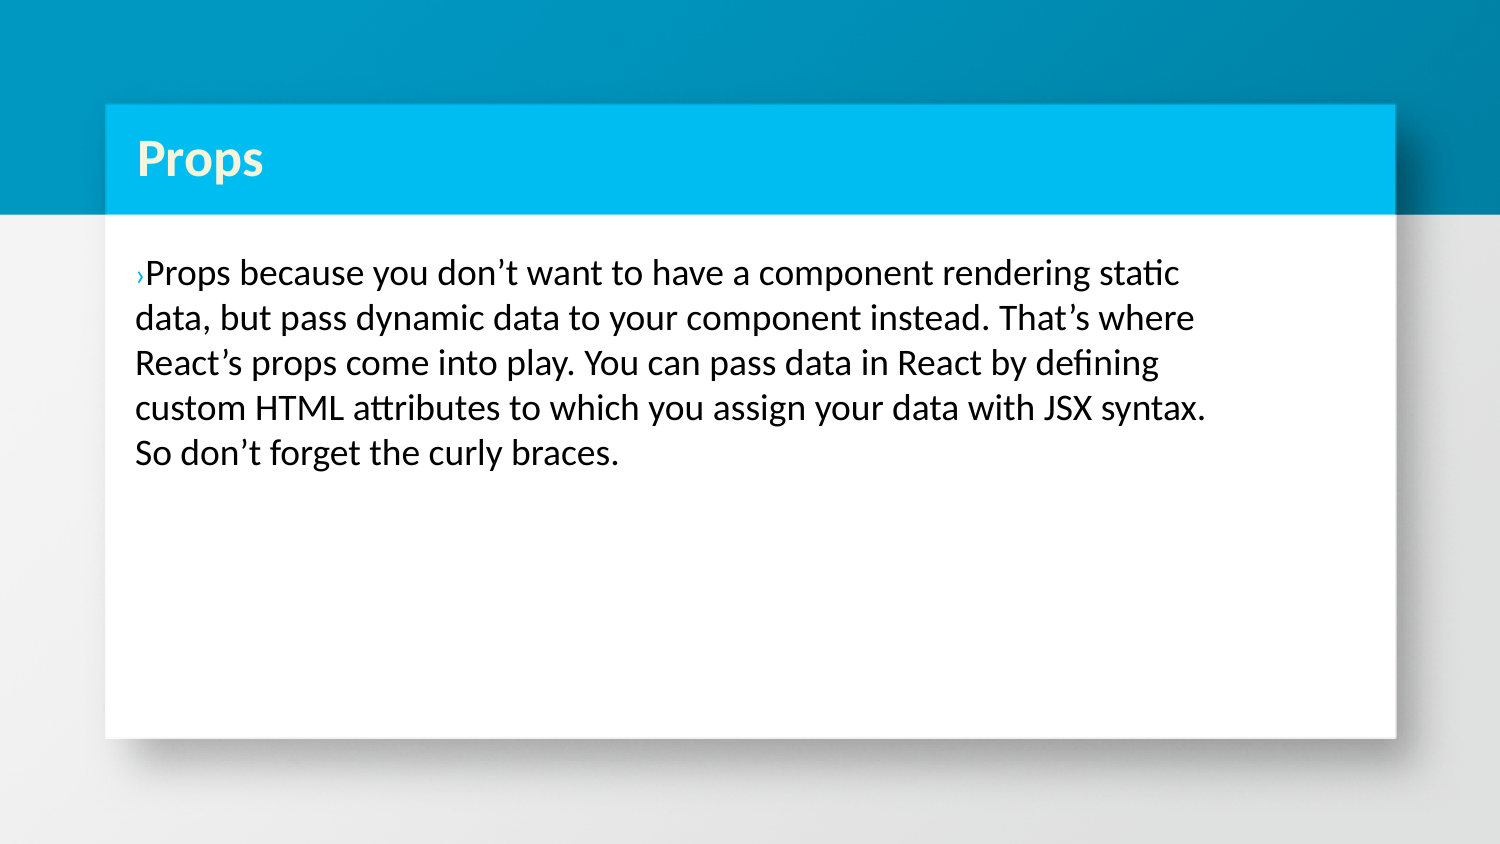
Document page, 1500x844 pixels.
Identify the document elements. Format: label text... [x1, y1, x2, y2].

picture [0, 215, 1500, 844]
title Props [135, 120, 931, 382]
text_box ›Props because you don’t want to have a component rendering static data, but pass dynamic data to your component instead. That’s where React’s props come into play. You can pass data in React by defining custom HTML attributes to which you assign your data with JSX syntax. So don’t forget the curly braces. [135, 208, 1231, 511]
